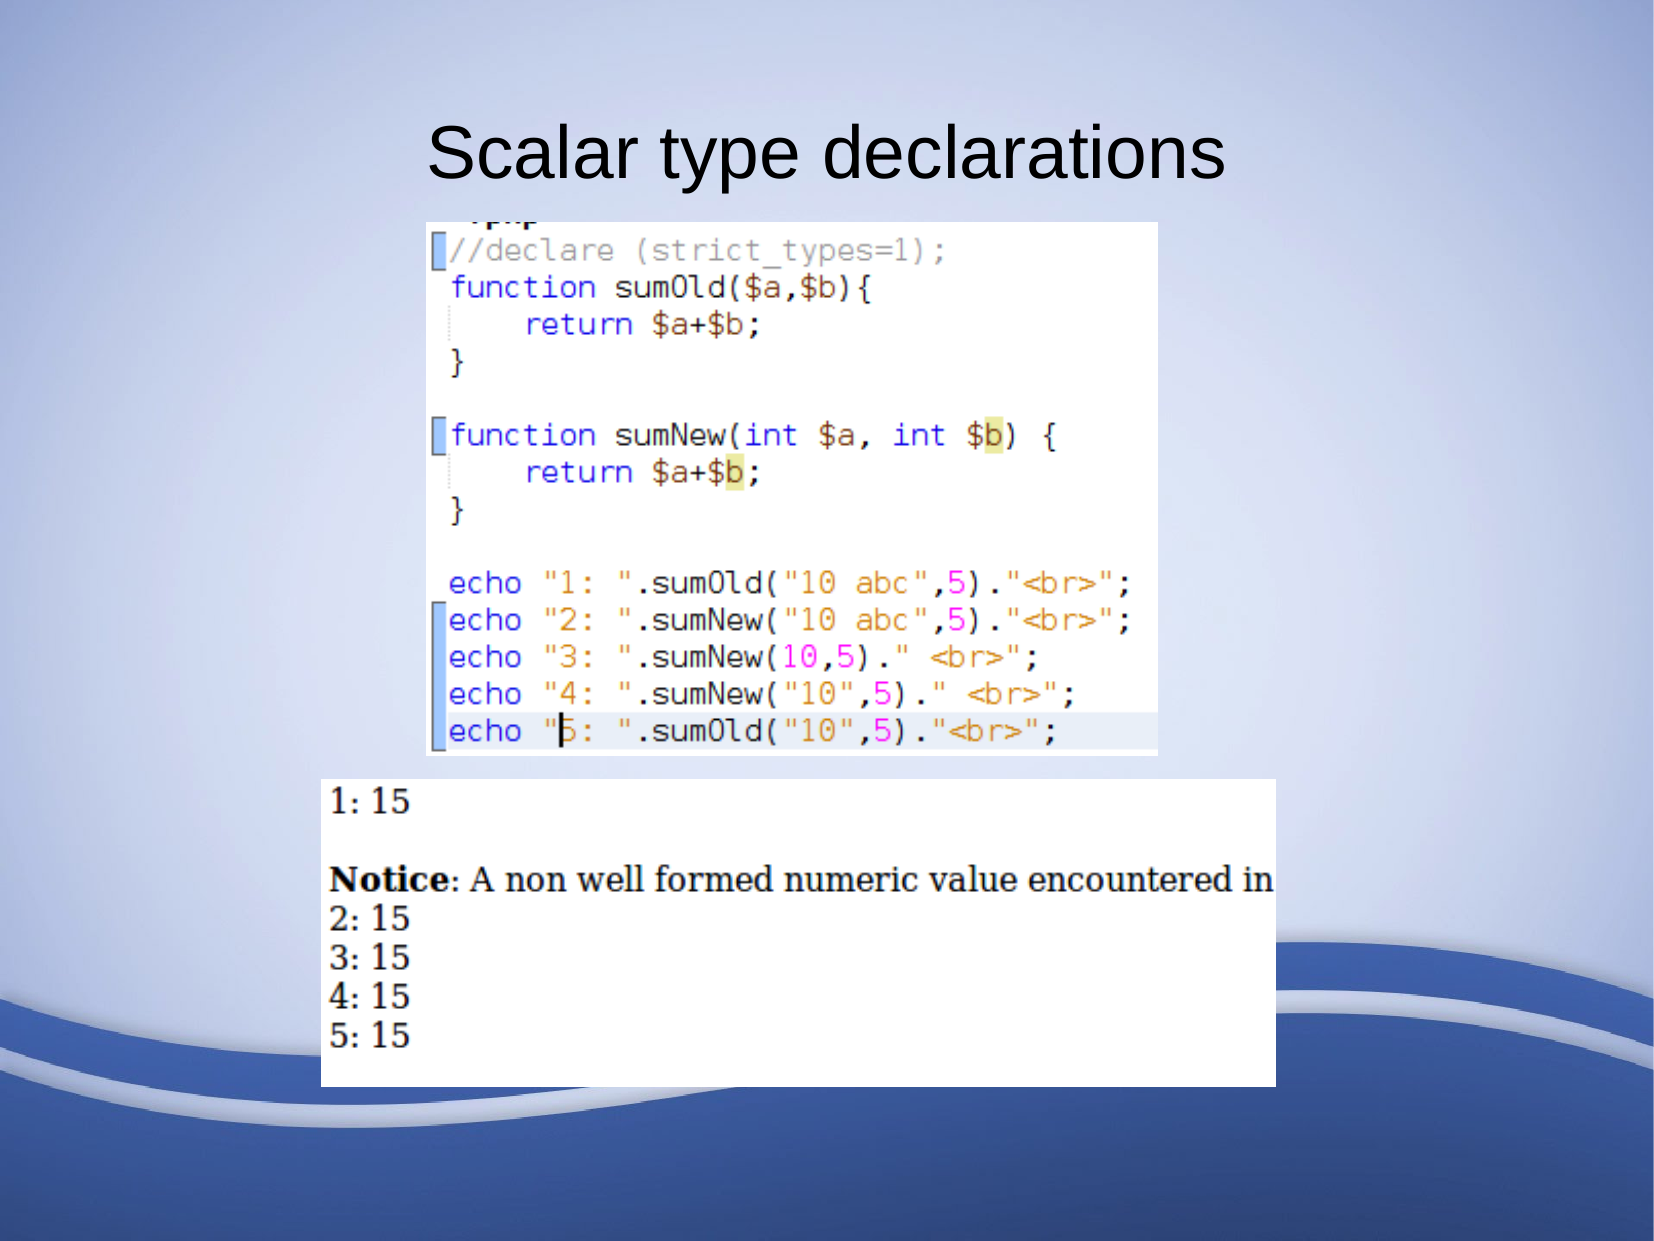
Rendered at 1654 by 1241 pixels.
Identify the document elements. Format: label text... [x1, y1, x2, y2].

title Scalar type declarations [82, 49, 1571, 257]
picture [0, 0, 1654, 1241]
